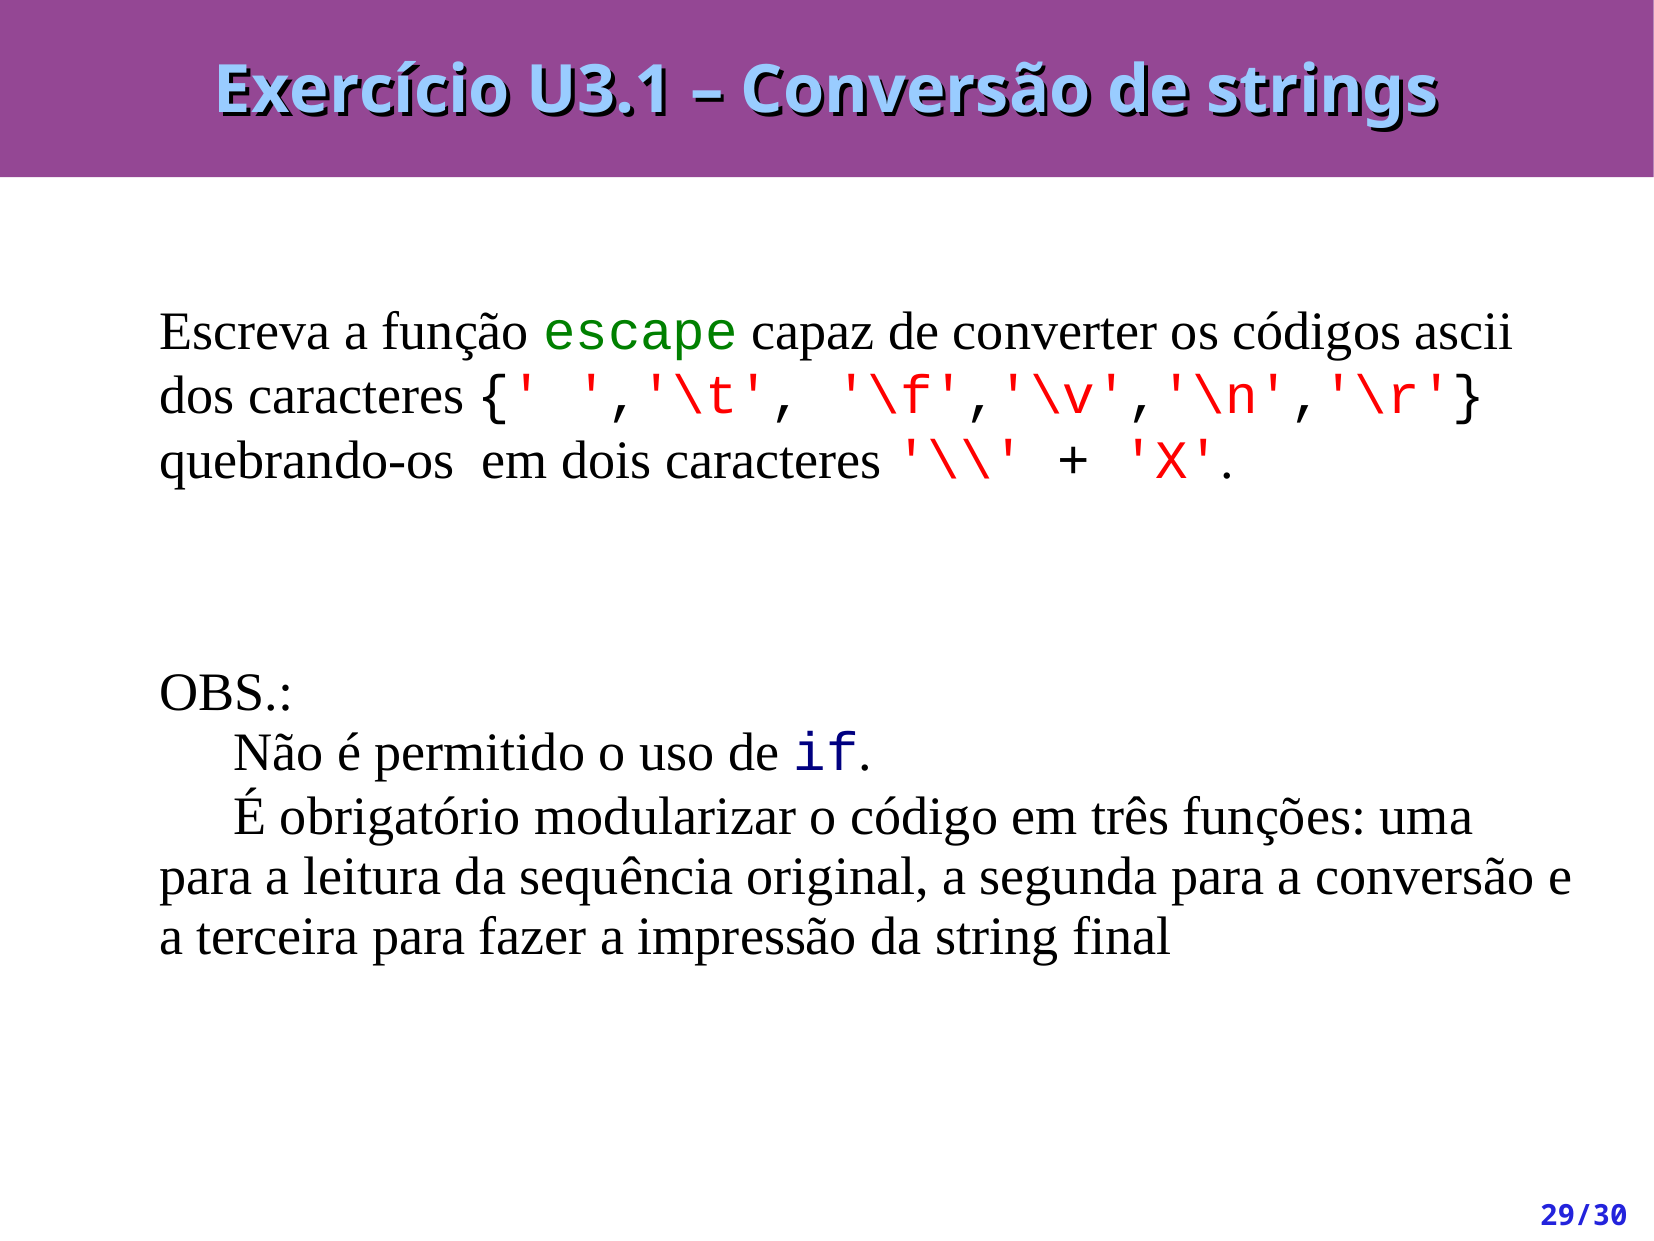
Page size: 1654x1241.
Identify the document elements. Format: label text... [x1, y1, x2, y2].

title Exercício U3.1 – Conversão de strings [82, 0, 1571, 176]
list Escreva a função escape capaz de converter os códigos ascii dos caracteres {' ','\t', '\f','\v','\n','\r'} quebrando-os em dois caracteres '\\' + 'X'. OBS.: Não é permitido o uso de if. É obrigatório modularizar o código em três funções: uma para a leitura da sequência original, a segunda para a conversão e a terceira para fazer a impressão da string final [88, 301, 1577, 1120]
